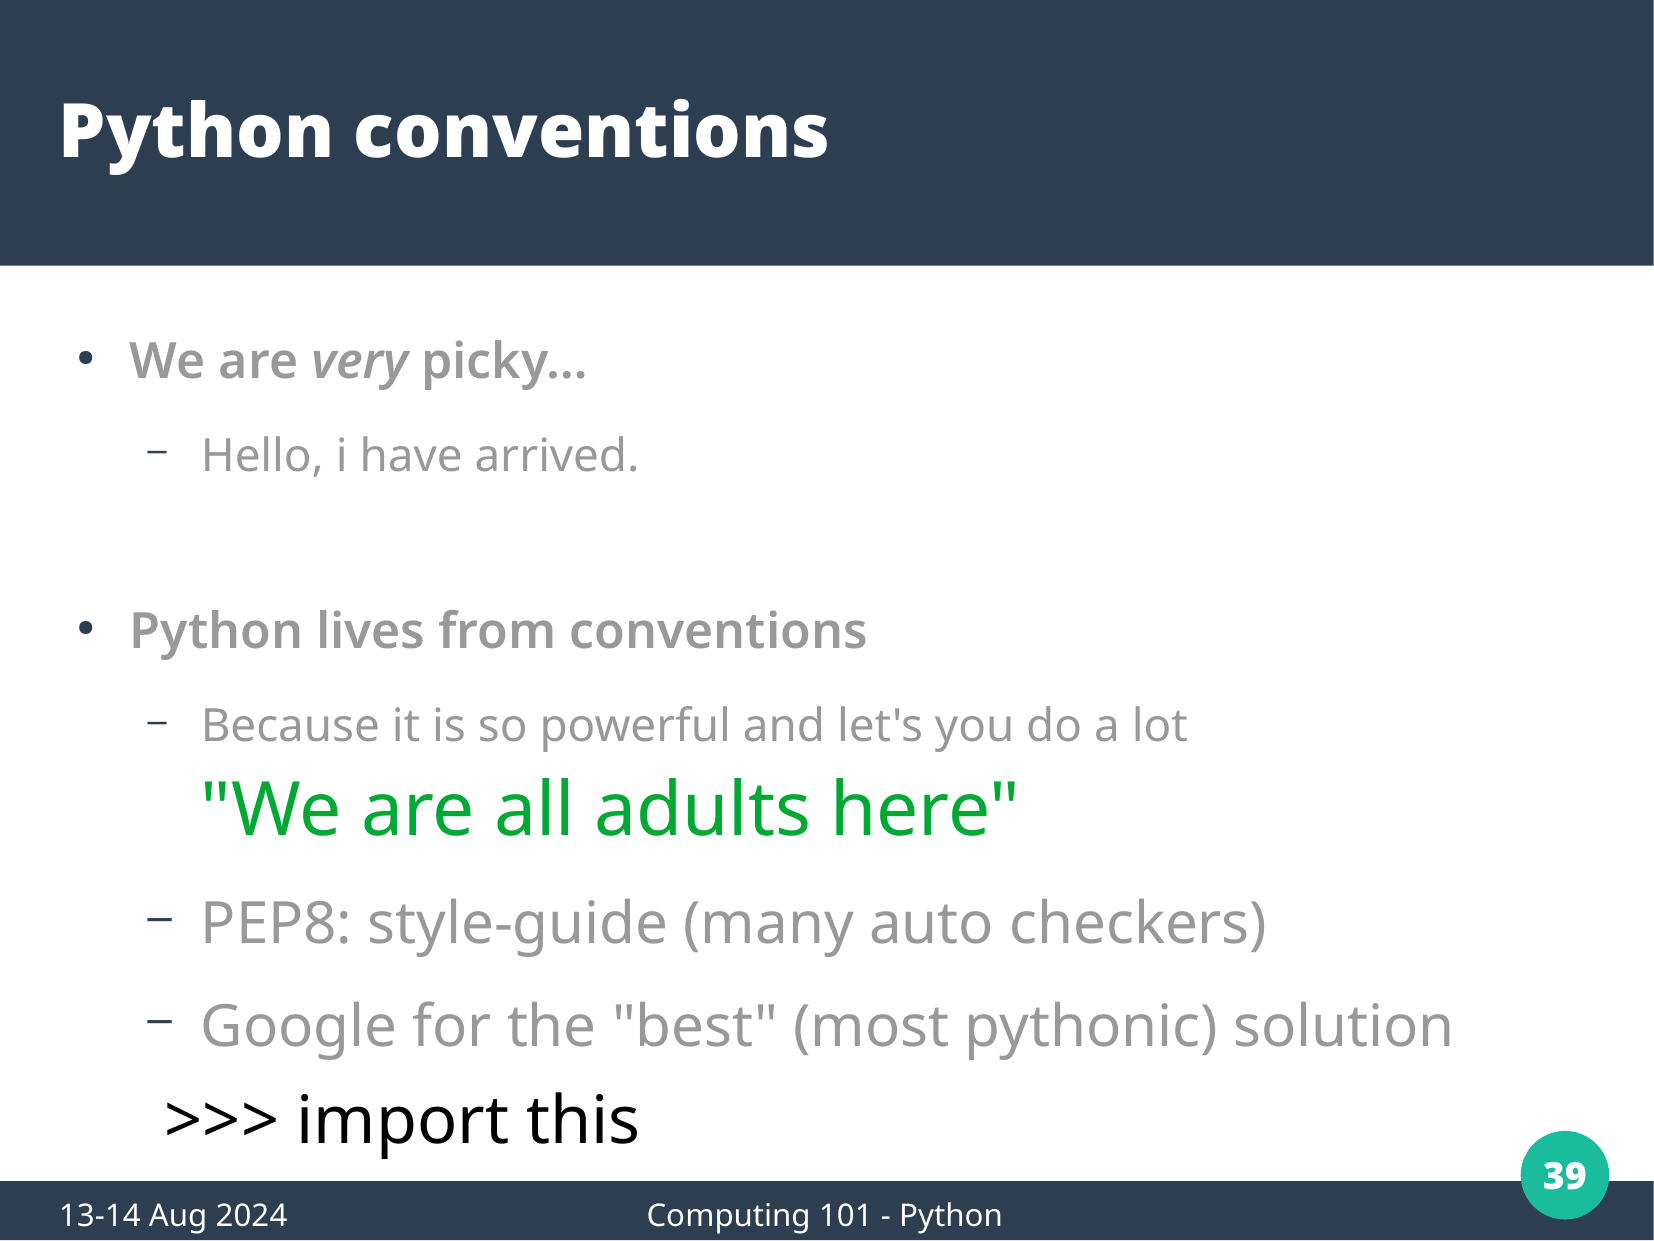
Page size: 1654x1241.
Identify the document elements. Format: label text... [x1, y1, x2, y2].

text_box >>> import this [150, 1065, 1441, 1158]
title Python conventions [59, 49, 1595, 207]
list We are very picky… Hello, i have arrived. Python lives from conventions Because it is so powerful and let's you do a lot "We are all adults here" PEP8: style-guide (many auto checkers) Google for the "best" (most pythonic) solution [59, 324, 1595, 1152]
